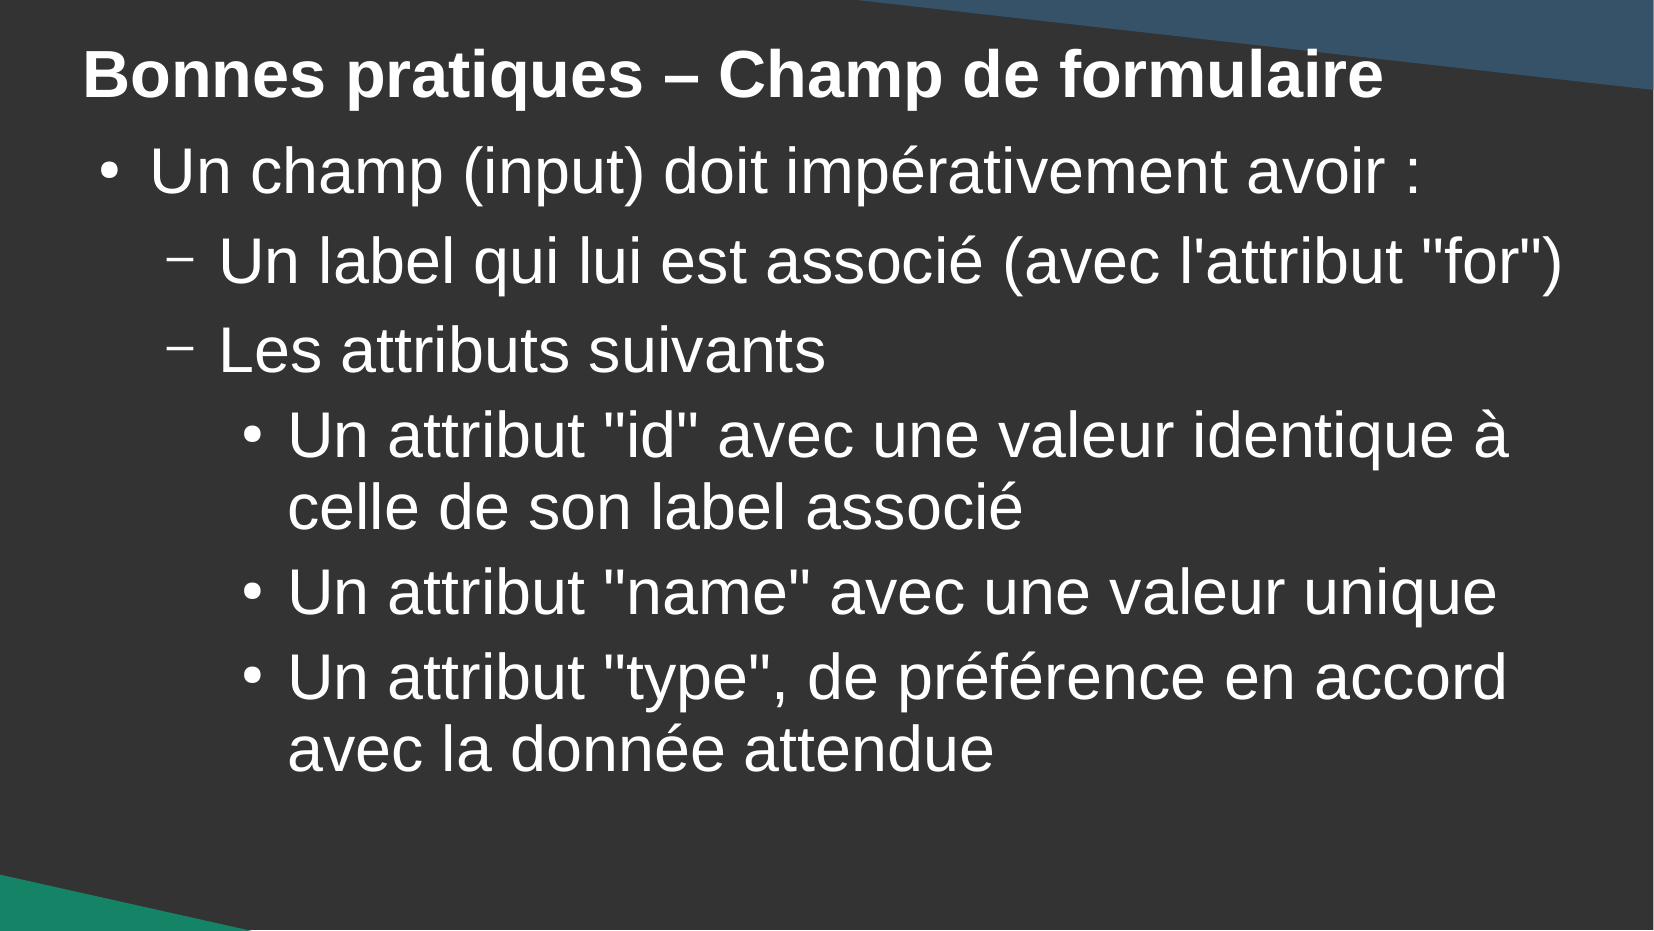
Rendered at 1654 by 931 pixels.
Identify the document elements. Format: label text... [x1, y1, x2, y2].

list Un champ (input) doit impérativement avoir : Un label qui lui est associé (avec l'attribut "for") Les attributs suivants Un attribut "id" avec une valeur identique à celle de son label associé Un attribut "name" avec une valeur unique Un attribut "type", de préférence en accord avec la donnée attendue [80, 135, 1605, 798]
title Bonnes pratiques – Champ de formulaire [82, 37, 1571, 122]
text_box [0, 874, 253, 931]
text_box [856, 0, 1654, 91]
